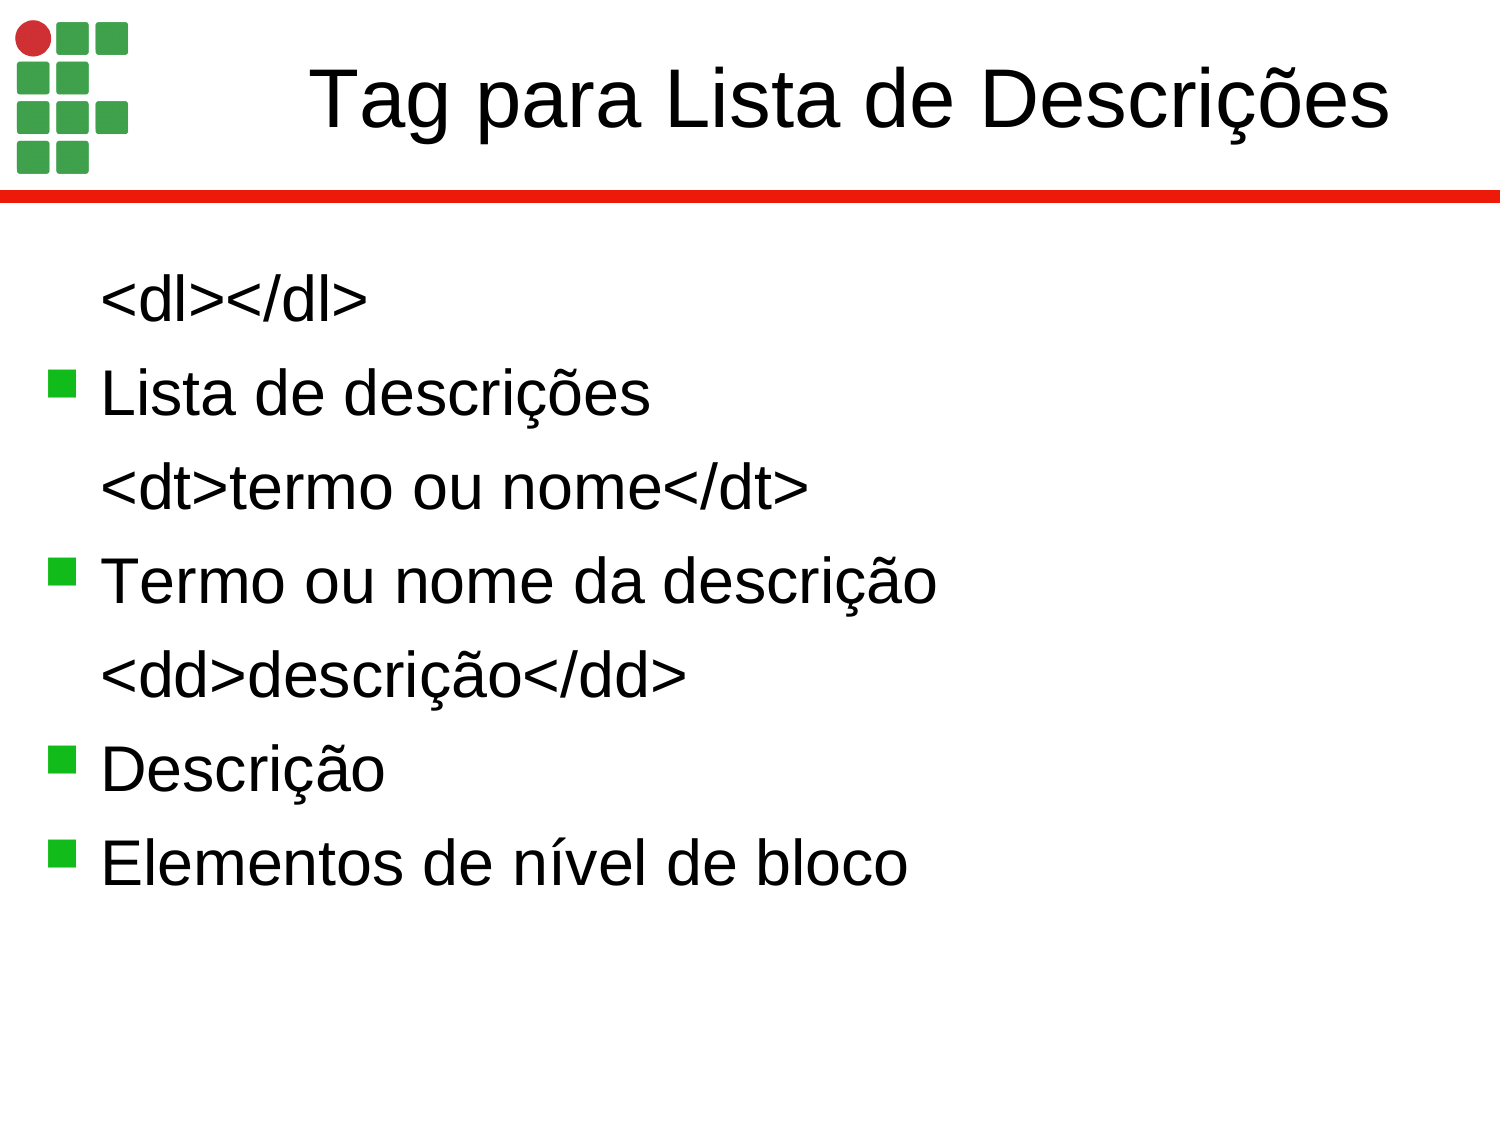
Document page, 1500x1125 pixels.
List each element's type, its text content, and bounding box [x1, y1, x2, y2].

title Tag para Lista de Descrições [230, 0, 1471, 202]
list <dl></dl> Lista de descrições <dt>termo ou nome</dt> Termo ou nome da descrição <dd>descrição</dd> Descrição Elementos de nível de bloco [29, 207, 1471, 1087]
picture [14, 16, 130, 178]
